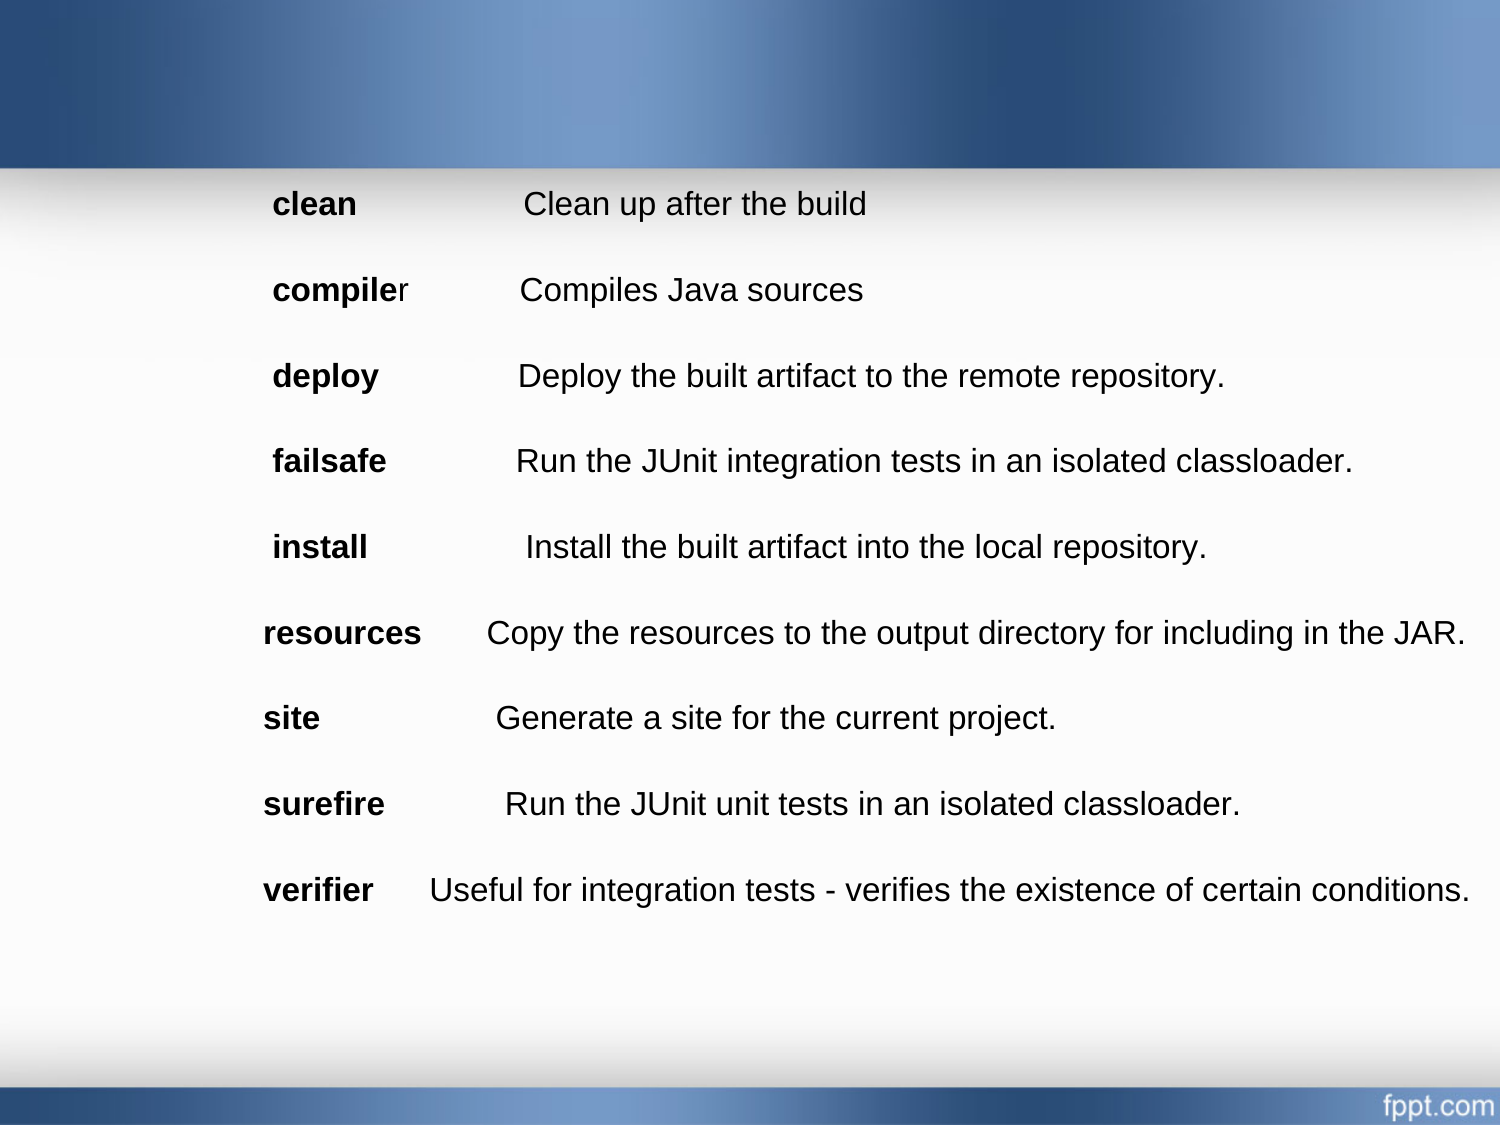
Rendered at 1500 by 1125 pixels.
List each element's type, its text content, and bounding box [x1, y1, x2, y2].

picture [0, 0, 1500, 1125]
text_box clean Clean up after the build compiler Compiles Java sources deploy Deploy the built artifact to the remote repository. failsafe Run the JUnit integration tests in an isolated classloader. install Install the built artifact into the local repository. resources Copy the resources to the output directory for including in the JAR. site Generate a site for the current project. surefire Run the JUnit unit tests in an isolated classloader. verifier Useful for integration tests - verifies the existence of certain conditions. [165, 89, 1500, 1116]
